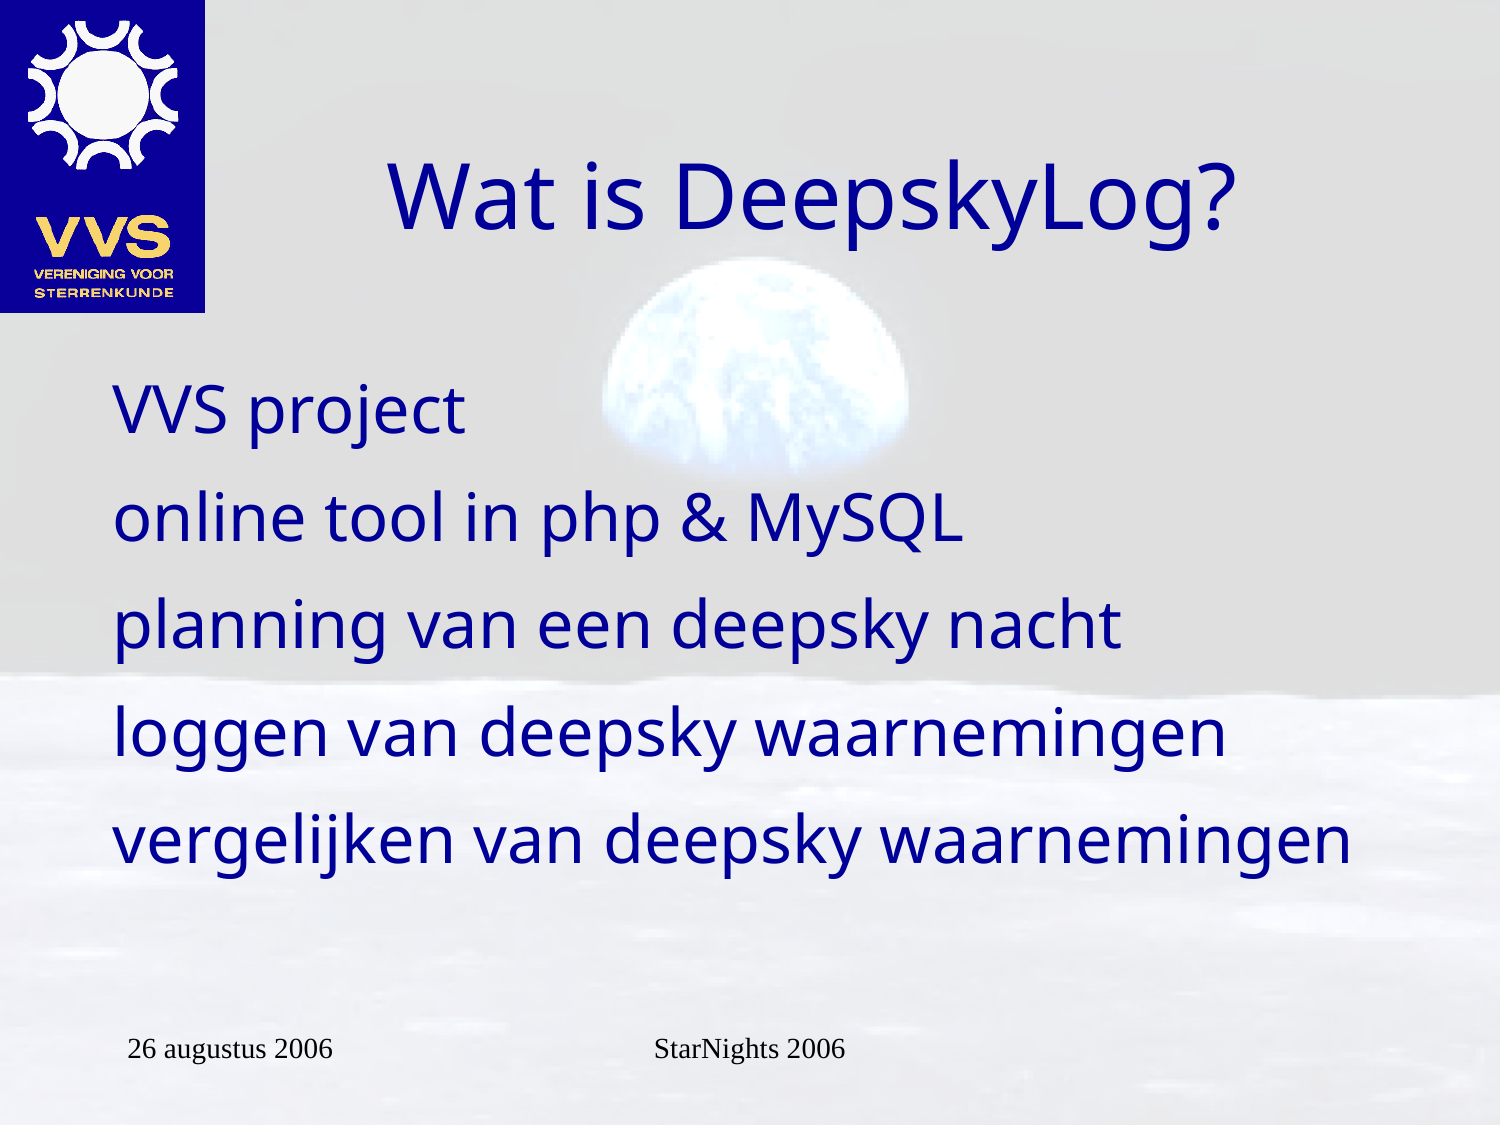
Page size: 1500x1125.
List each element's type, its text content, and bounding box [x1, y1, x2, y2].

title Wat is DeepskyLog? [237, 76, 1388, 312]
picture [0, 0, 205, 313]
list VVS project online tool in php & MySQL planning van een deepsky nacht loggen van deepsky waarnemingen vergelijken van deepsky waarnemingen [112, 362, 1388, 1001]
